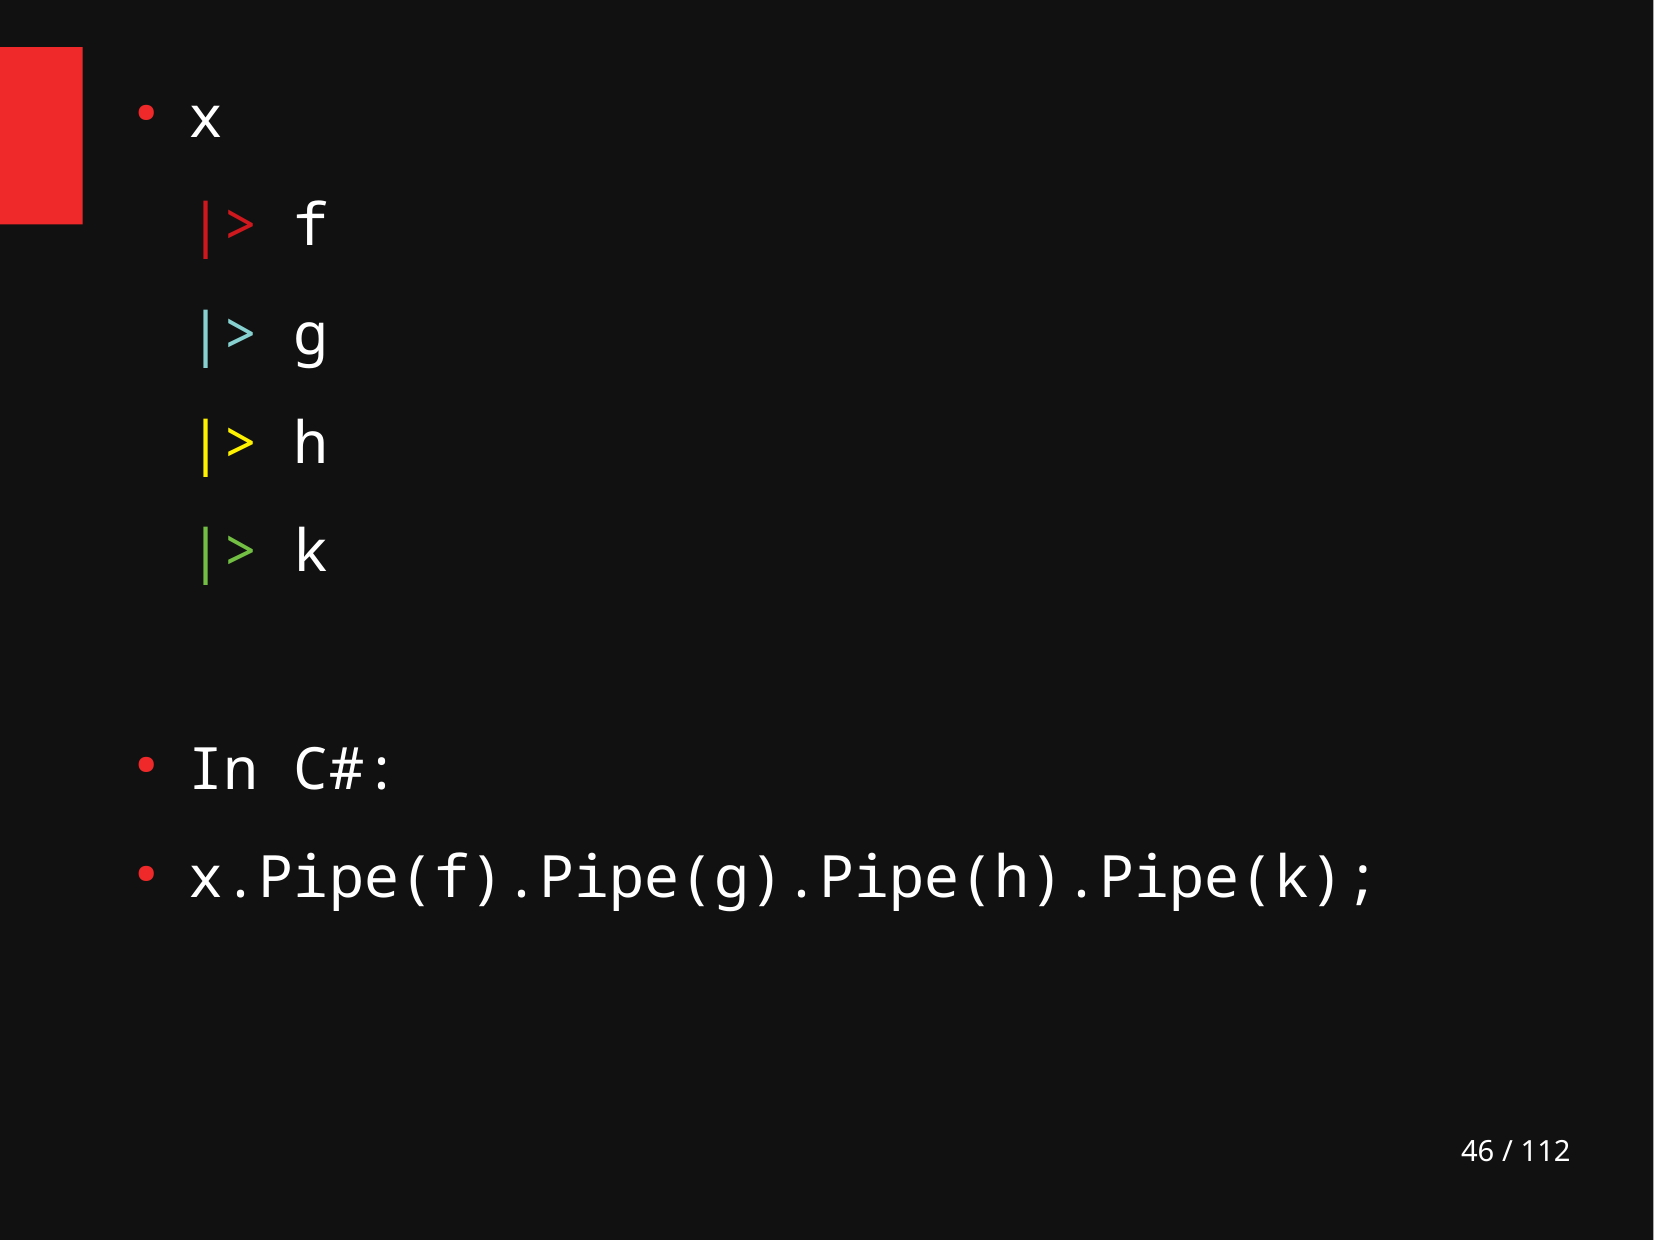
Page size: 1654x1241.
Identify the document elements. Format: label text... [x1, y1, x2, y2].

list x |> f |> g |> h |> k In C#: x.Pipe(f).Pipe(g).Pipe(h).Pipe(k); You can do it in C#, but not as natural. [118, 75, 1536, 1074]
